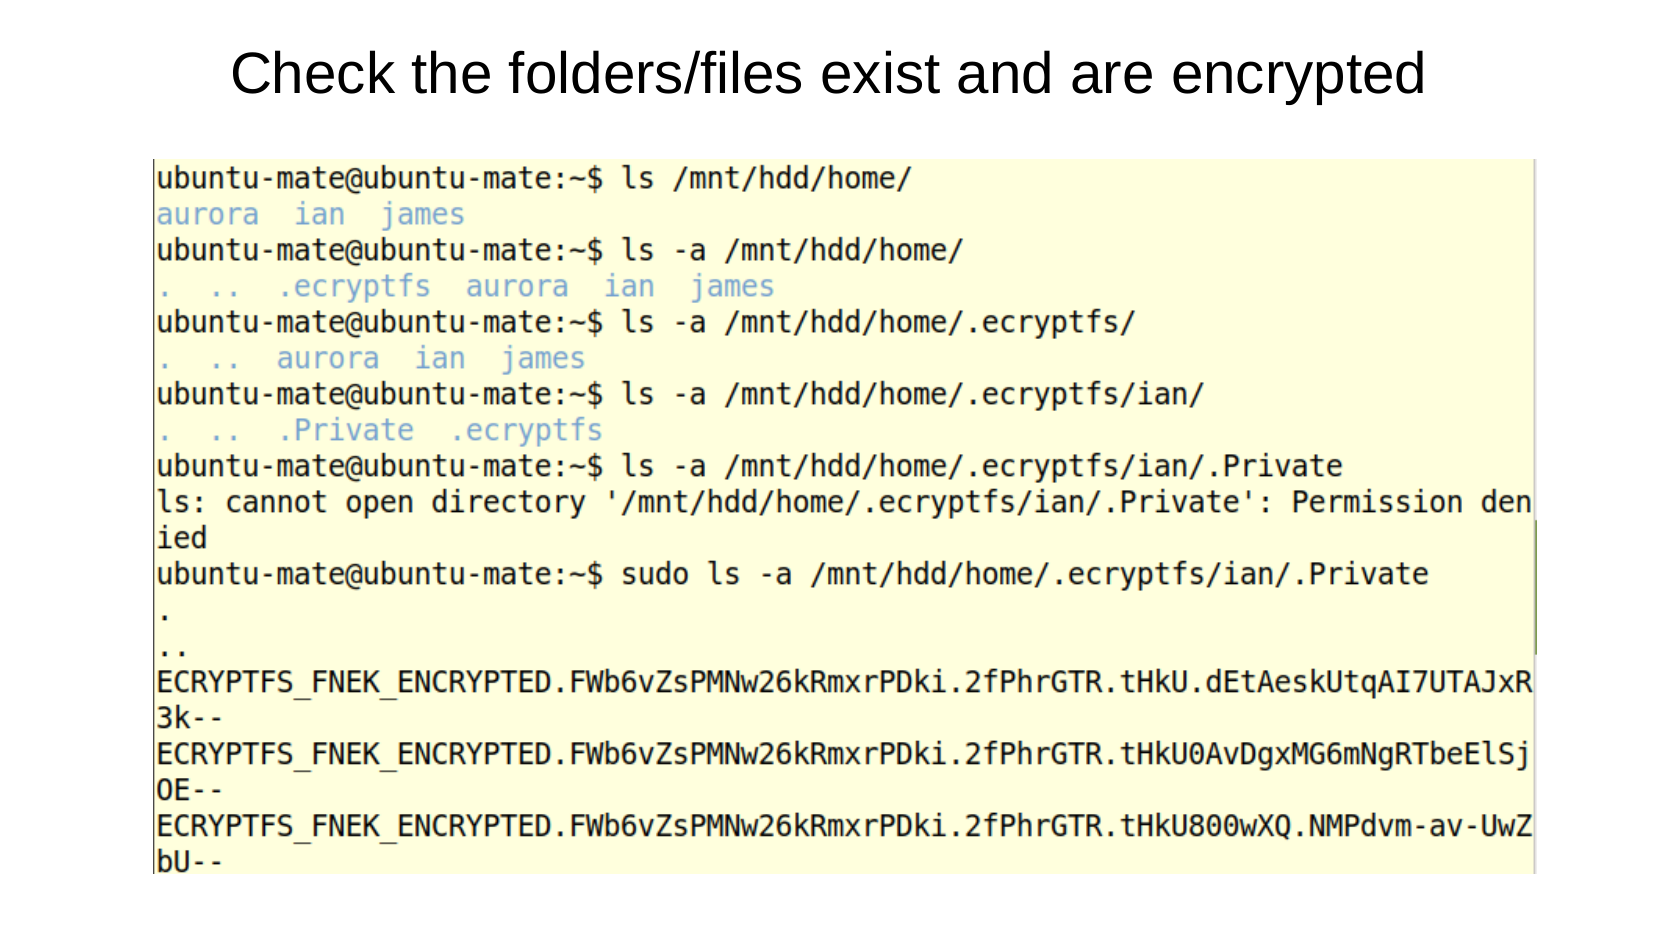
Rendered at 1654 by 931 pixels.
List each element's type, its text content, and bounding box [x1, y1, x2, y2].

title Check the folders/files exist and are encrypted [0, 11, 1624, 136]
picture [153, 159, 1537, 875]
